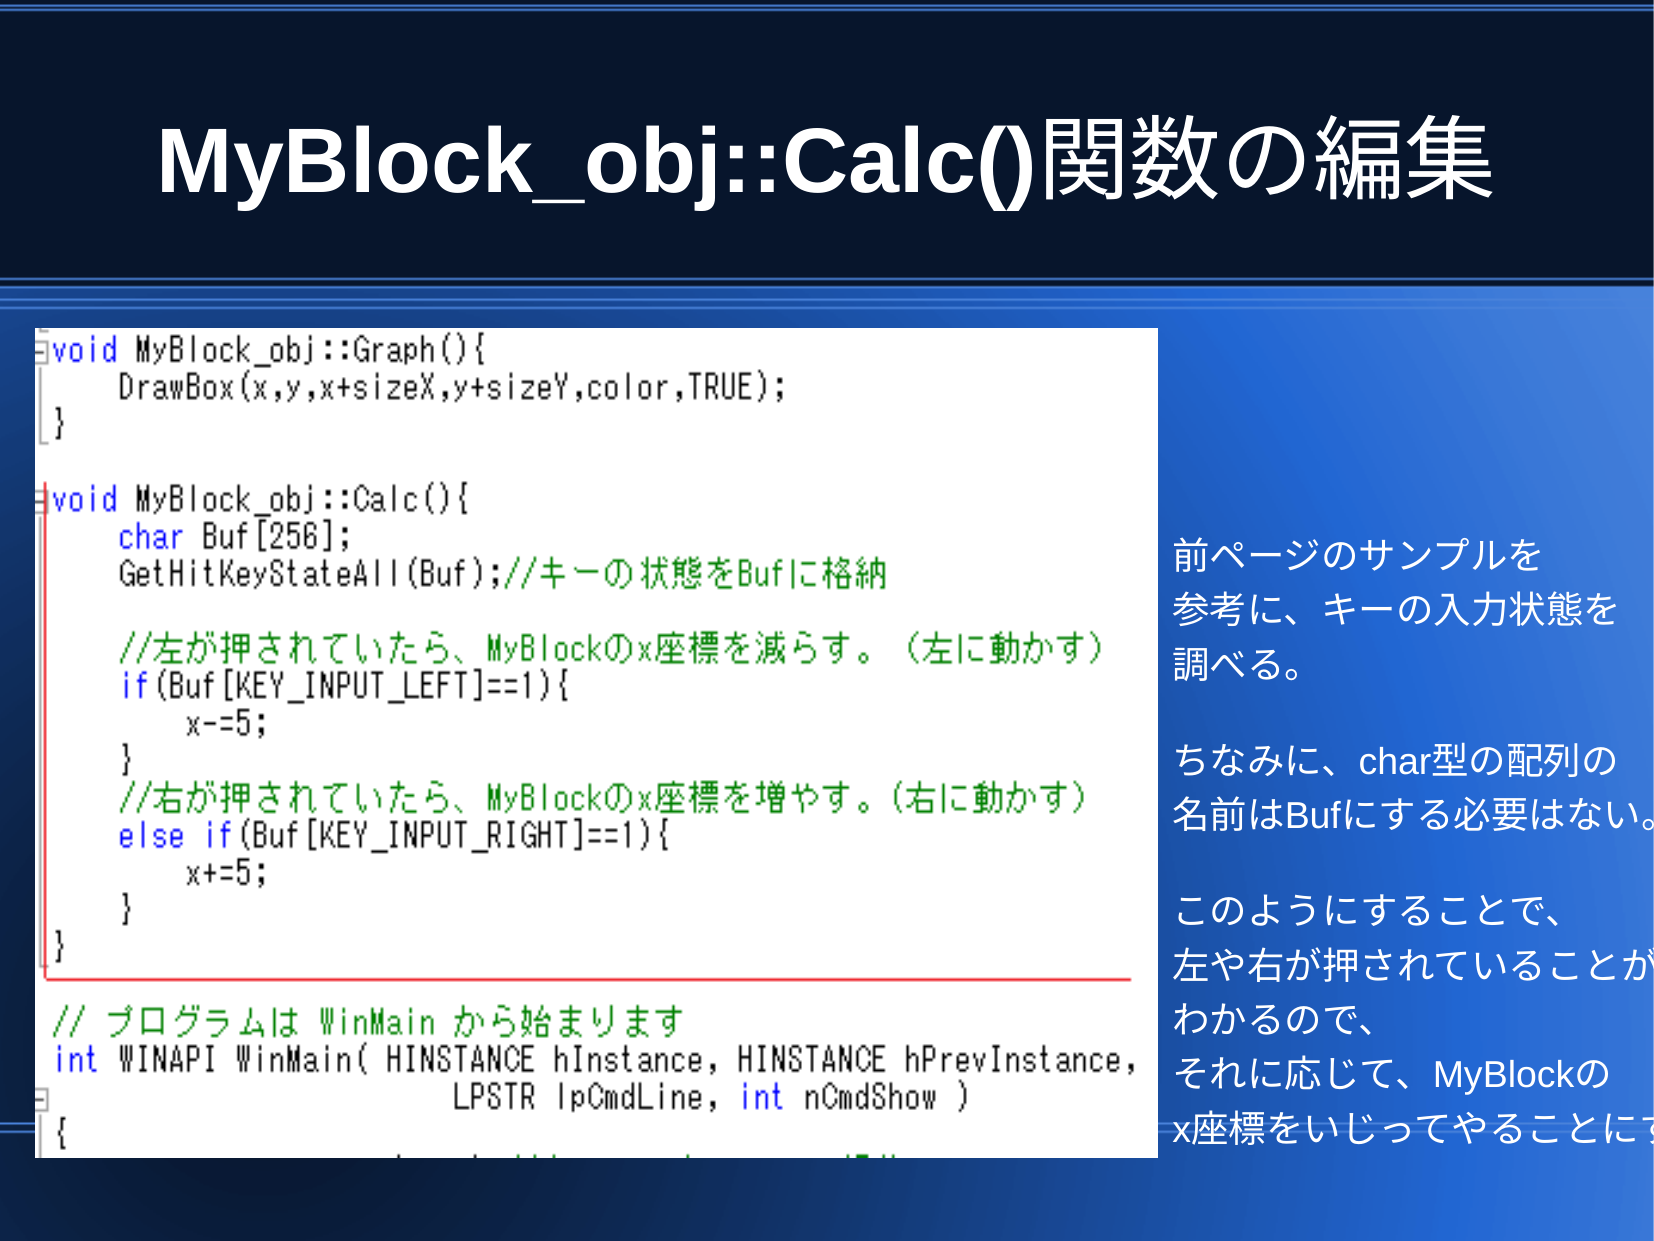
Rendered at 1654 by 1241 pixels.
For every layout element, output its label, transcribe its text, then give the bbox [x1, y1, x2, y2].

text_box 前ページのサンプルを 参考に、キーの入力状態を 調べる。 ちなみに、char型の配列の 名前はBufにする必要はない。 このようにすることで、 左や右が押されていることが わかるので、 それに応じて、MyBlockの x座標をいじってやることにする。 [1157, 518, 1654, 1040]
picture [0, 0, 1654, 1241]
title MyBlock_obj::Calc()関数の編集 [82, 49, 1571, 257]
